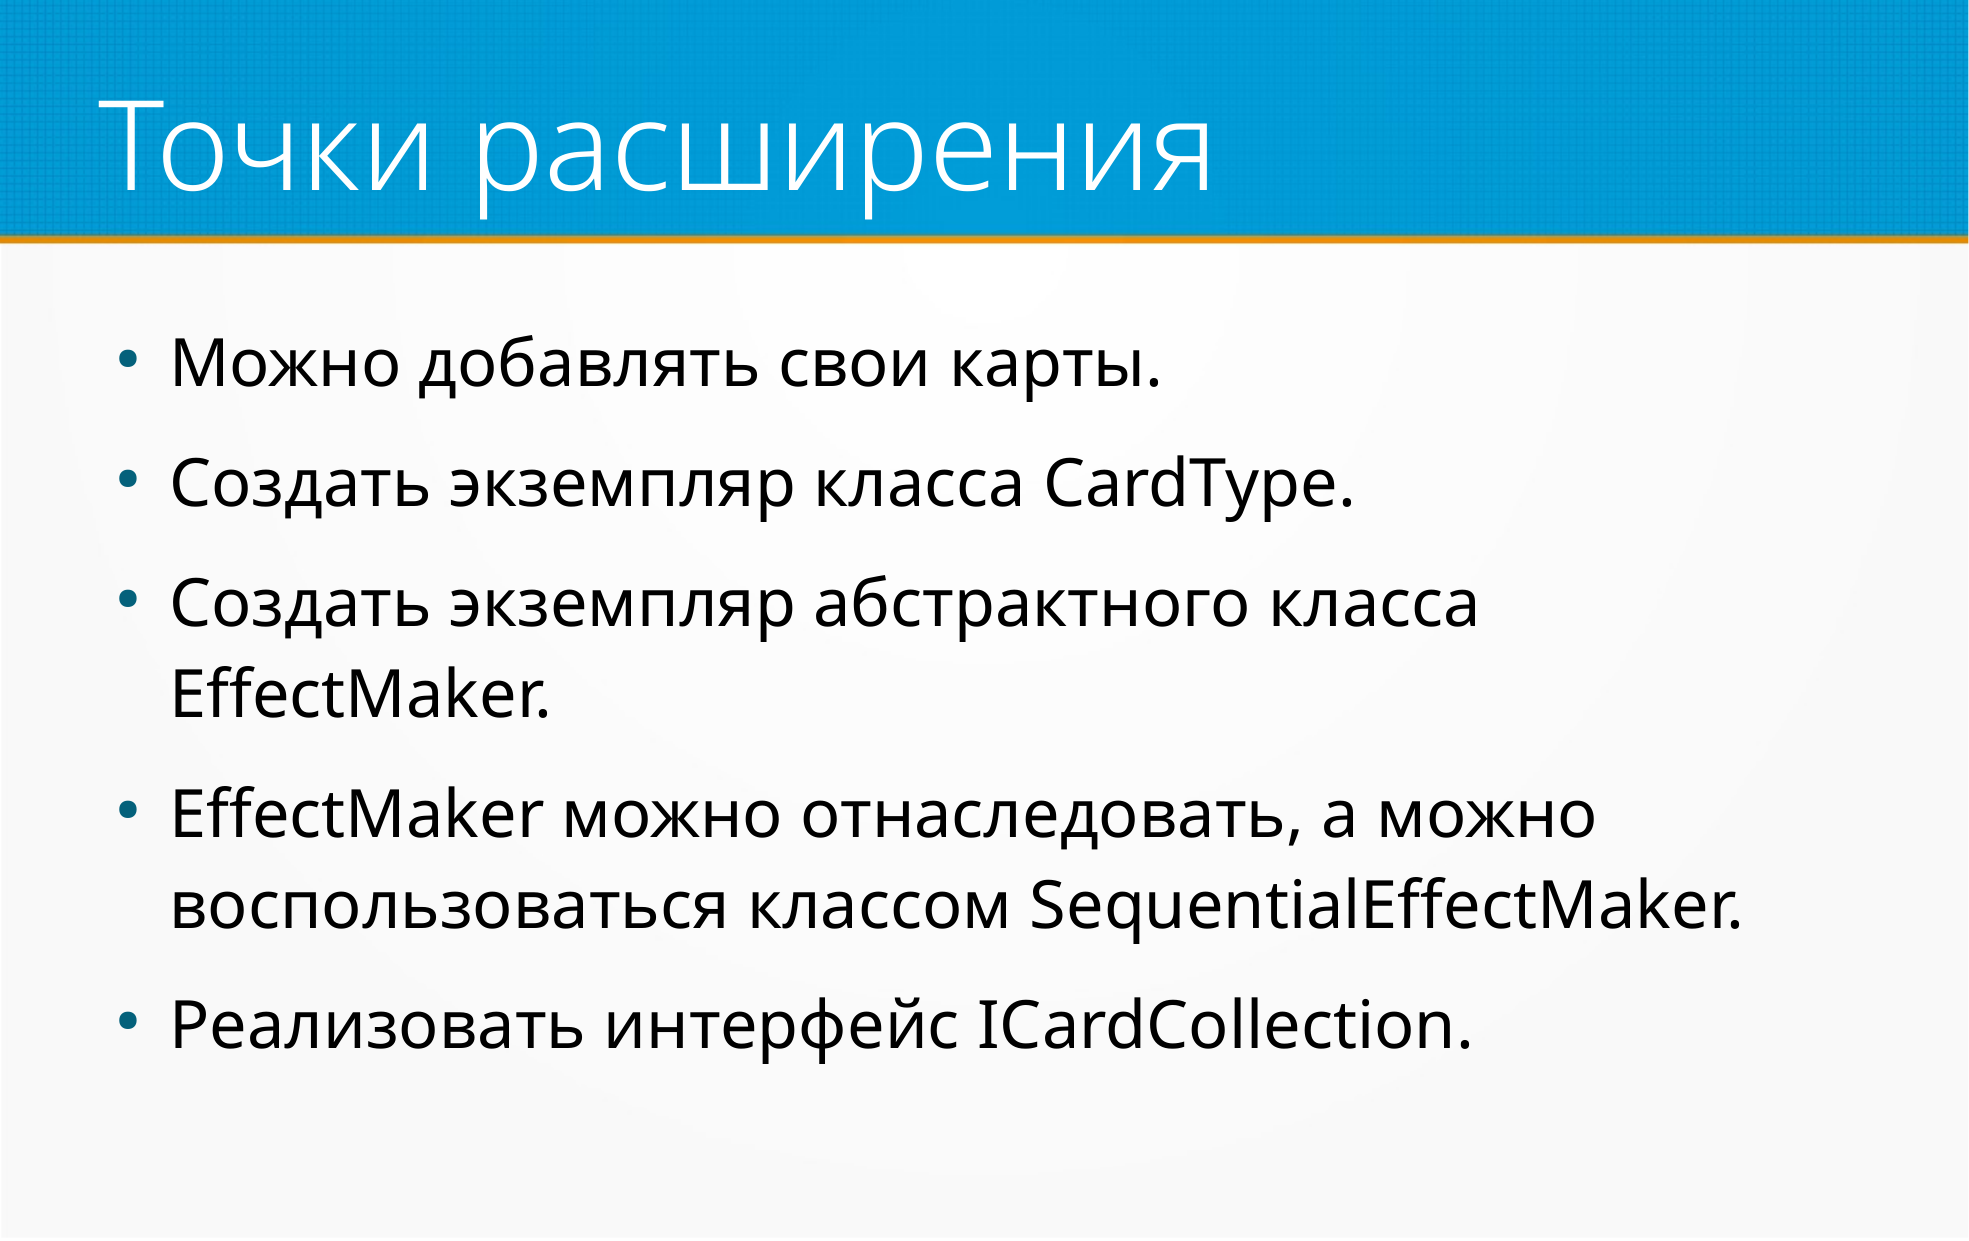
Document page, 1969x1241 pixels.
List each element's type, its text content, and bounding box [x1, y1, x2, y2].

list Можно добавлять свои карты. Создать экземпляр класса CardType. Создать экземпляр абстрактного класса EffectMaker. EffectMaker можно отнаследовать, а можно воспользоваться классом SequentialEffectMaker. Реализовать интерфейс ICardCollection. [98, 315, 1861, 1081]
title Точки расширения [98, 19, 1870, 227]
picture [0, 233, 1969, 1241]
